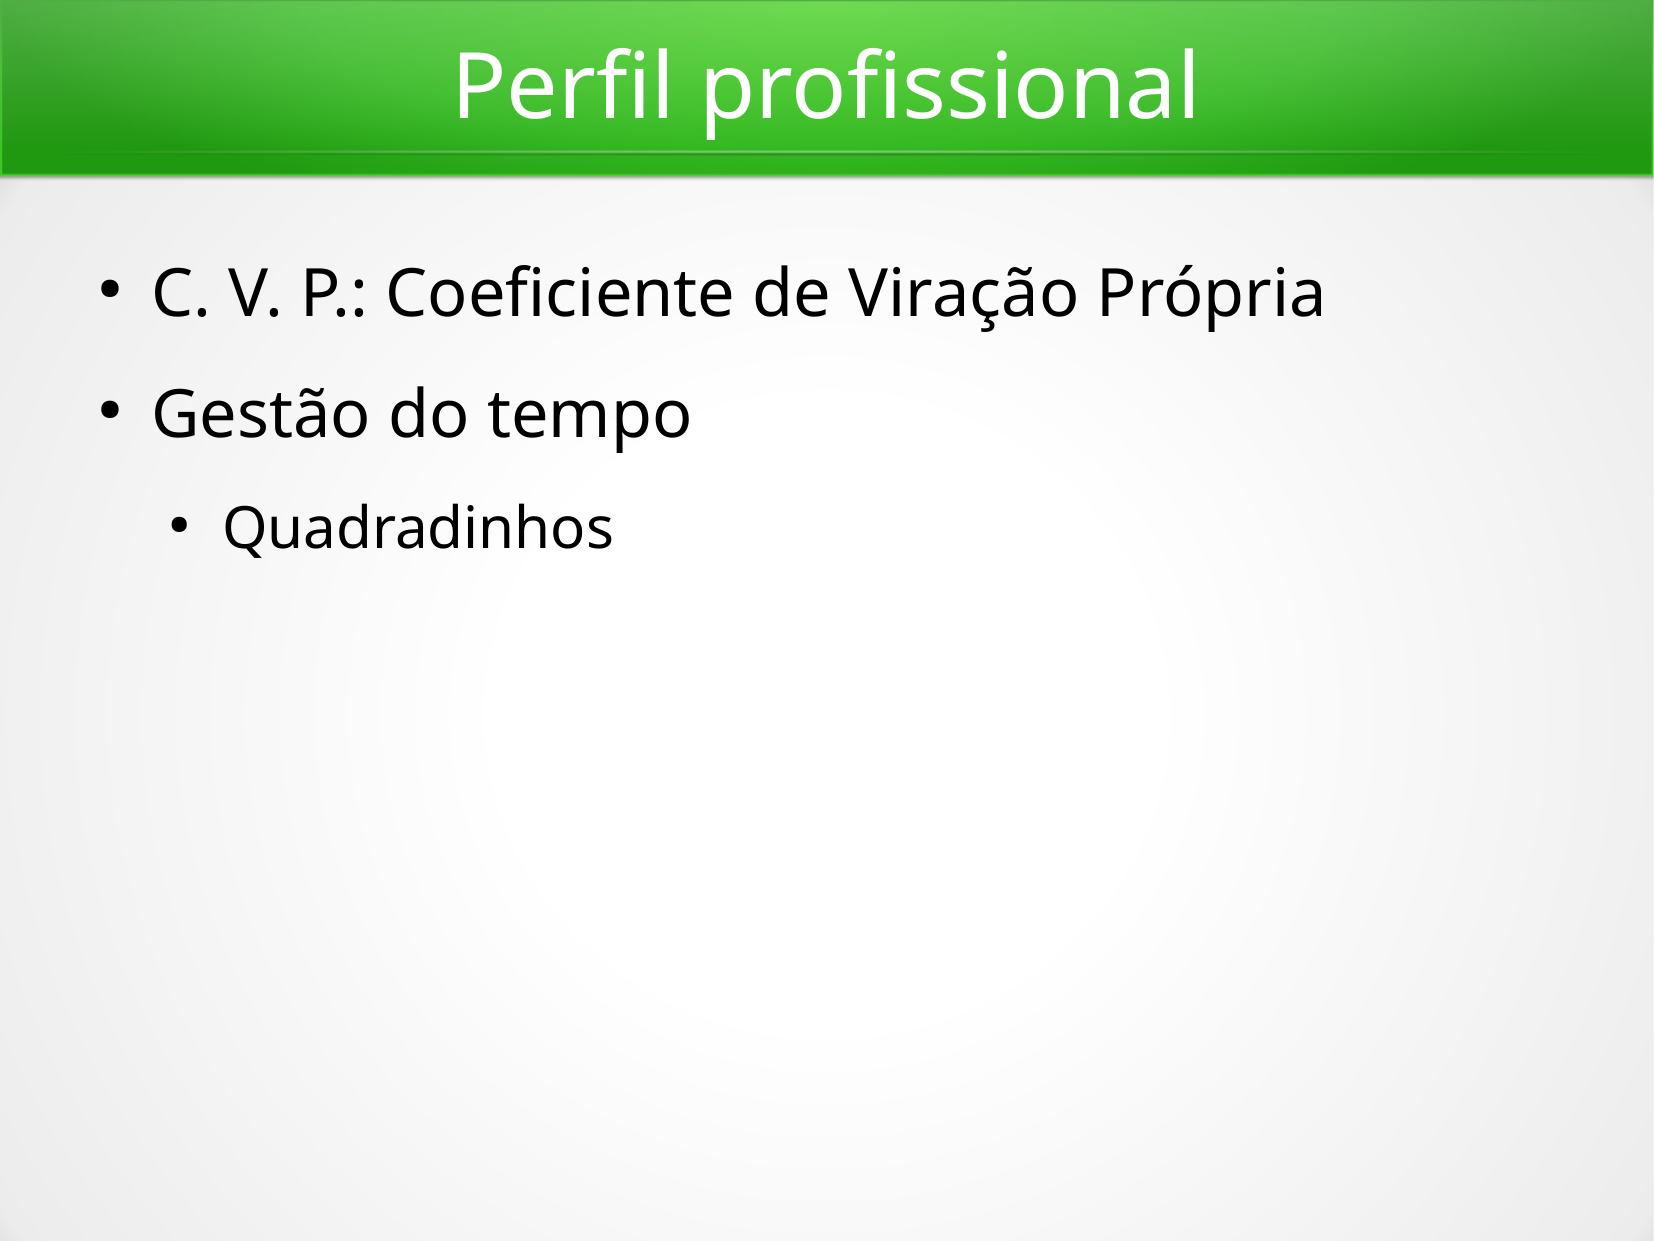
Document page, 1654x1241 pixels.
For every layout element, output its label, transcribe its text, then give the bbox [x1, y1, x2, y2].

picture [0, 0, 1654, 1241]
title Perfil profissional [82, 11, 1571, 154]
list C. V. P.: Coeficiente de Viração Própria Gestão do tempo Quadradinhos [80, 245, 1569, 965]
